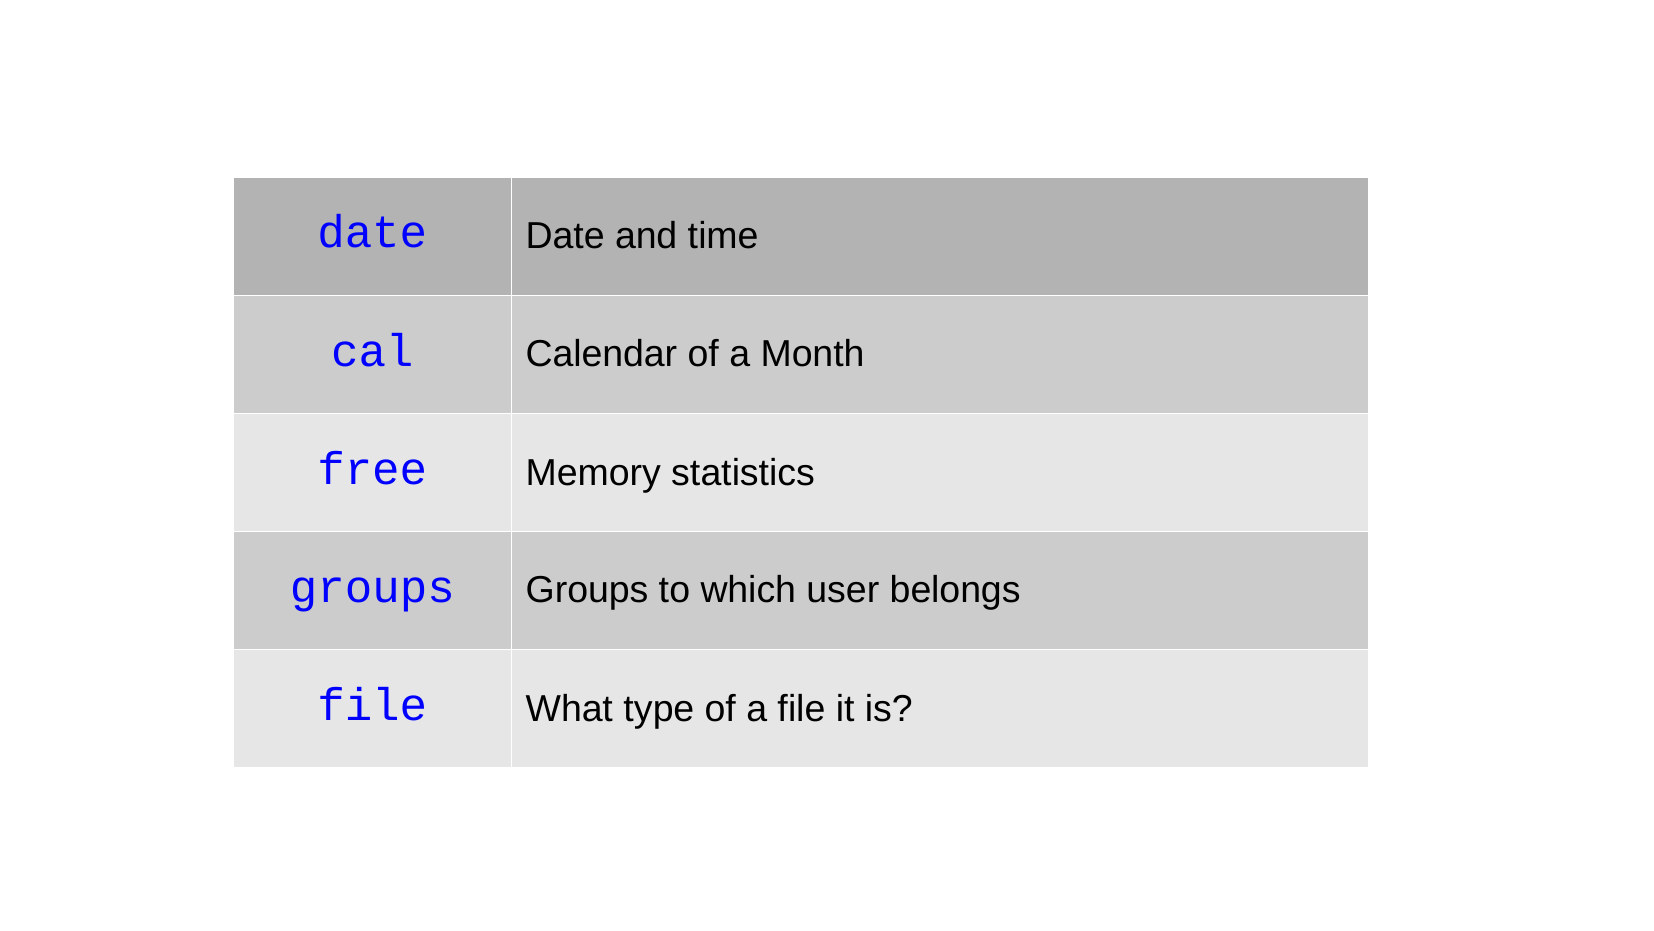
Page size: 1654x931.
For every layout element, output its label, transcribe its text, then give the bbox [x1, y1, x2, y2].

table_cell What type of a file it is? [512, 650, 1368, 767]
table_cell file [234, 650, 511, 767]
table_cell Calendar of a Month [512, 296, 1368, 413]
table_cell Groups to which user belongs [512, 532, 1368, 649]
table_cell Memory statistics [512, 414, 1368, 531]
table_header Date and time [512, 178, 1368, 295]
table_cell groups [234, 532, 511, 649]
table_cell free [234, 414, 511, 531]
table_header date [234, 178, 511, 295]
table_cell cal [234, 296, 511, 413]
